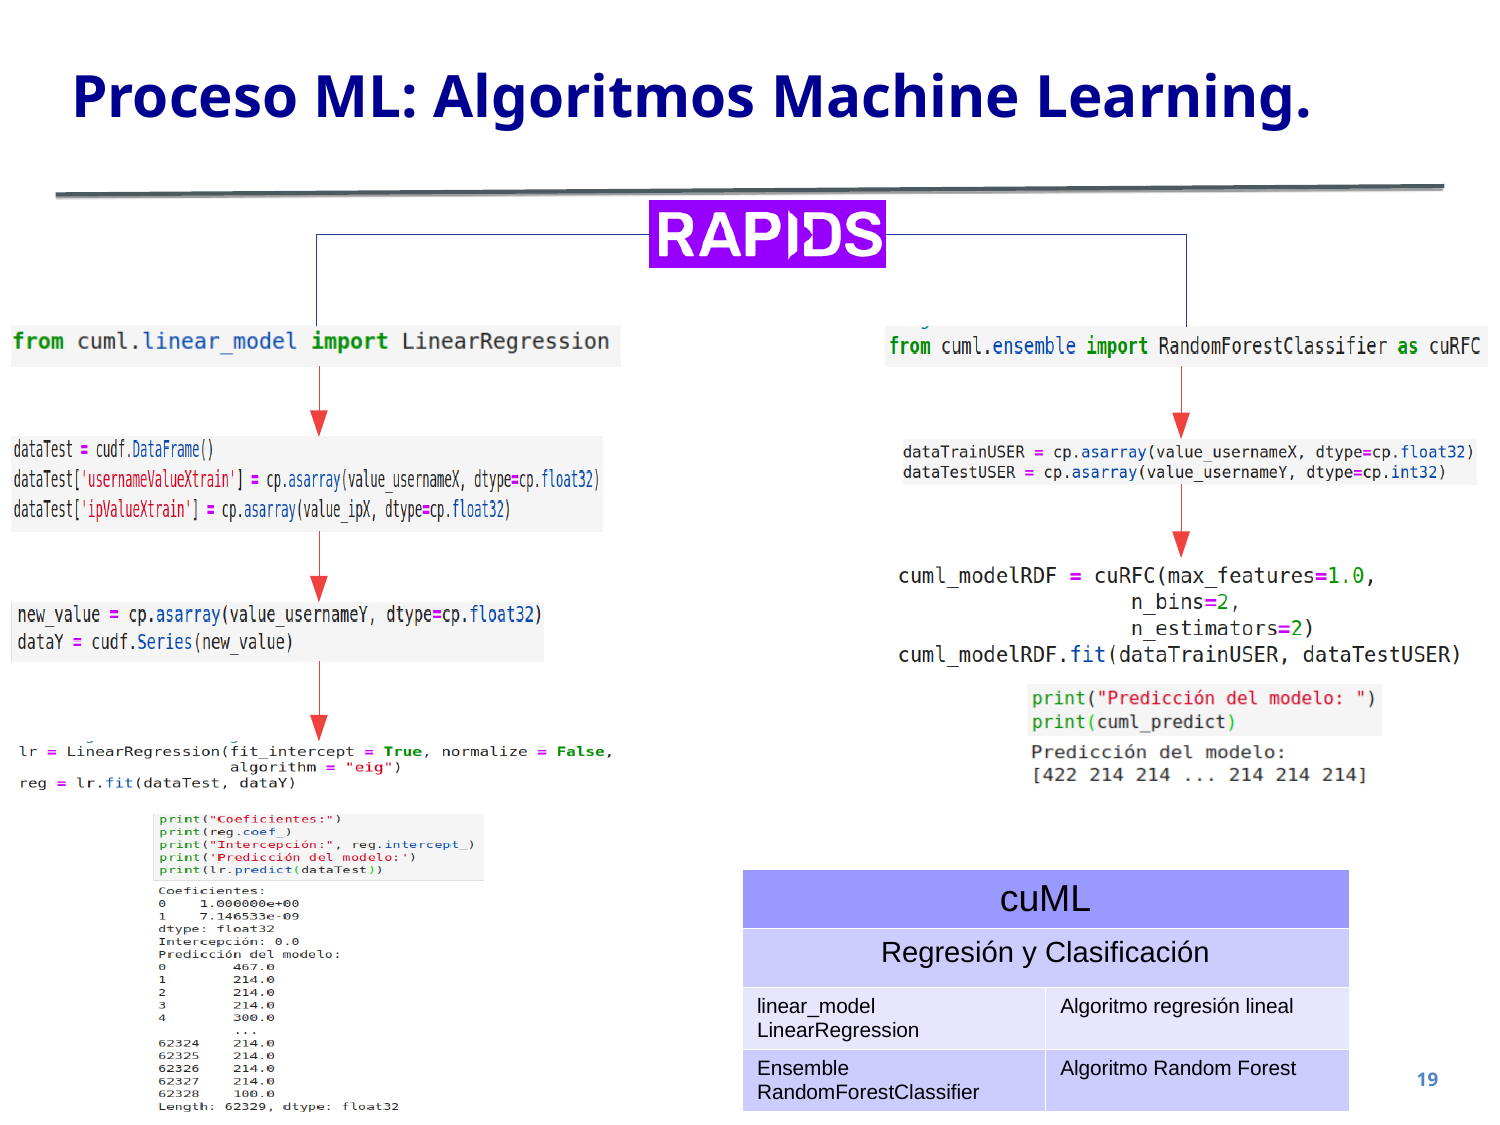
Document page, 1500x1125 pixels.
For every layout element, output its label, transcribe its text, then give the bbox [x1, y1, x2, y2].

picture [897, 557, 1468, 674]
picture [11, 602, 544, 662]
picture [153, 814, 484, 1117]
slide_number <número> [1390, 1059, 1454, 1104]
table_cell Ensemble RandomForestClassifier [743, 1050, 1045, 1111]
picture [885, 326, 1488, 367]
table_header cuML [743, 870, 1349, 928]
picture [649, 200, 886, 268]
table_cell linear_model LinearRegression [743, 988, 1045, 1049]
picture [11, 436, 603, 532]
picture [11, 325, 621, 367]
picture [15, 741, 615, 792]
table_cell Algoritmo regresión lineal [1046, 988, 1349, 1049]
table_cell Algoritmo Random Forest [1046, 1050, 1349, 1111]
picture [1027, 742, 1371, 795]
picture [1027, 684, 1382, 736]
table_cell Regresión y Clasificación [743, 929, 1349, 987]
title Proceso ML: Algoritmos Machine Learning. [56, 45, 1442, 143]
picture [903, 439, 1477, 485]
